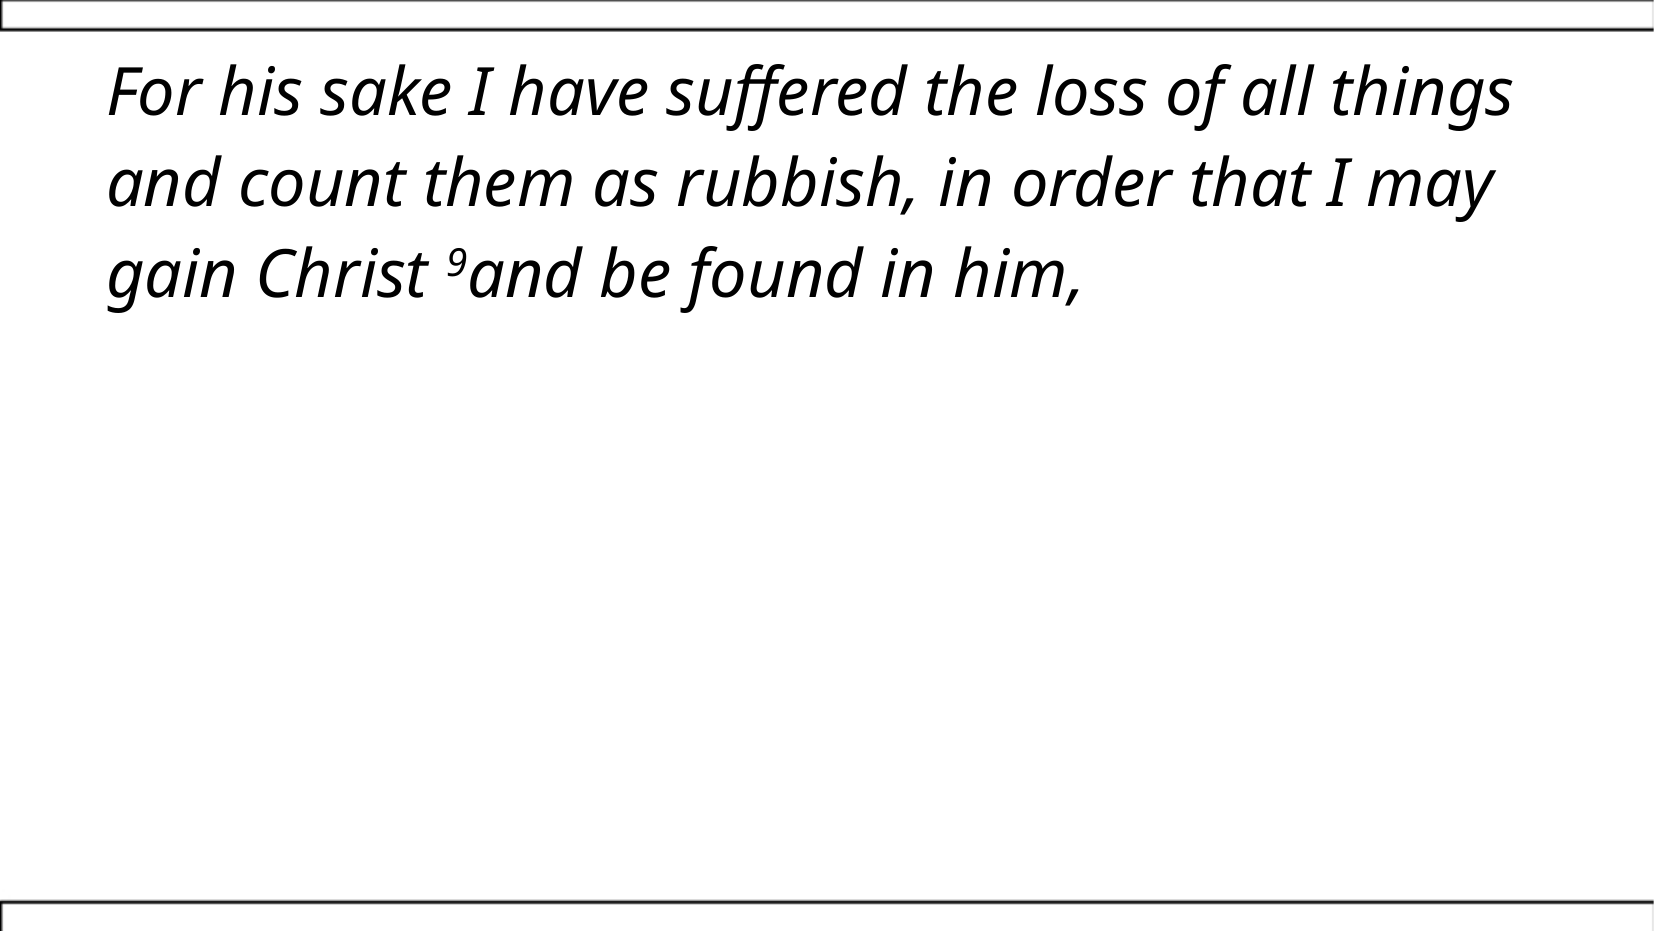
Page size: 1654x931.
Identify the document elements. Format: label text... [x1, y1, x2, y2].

picture [0, 0, 1654, 931]
text_box For his sake I have suffered the loss of all things and count them as rubbish, in order that I may gain Christ 9and be found in him, [91, 37, 1562, 346]
